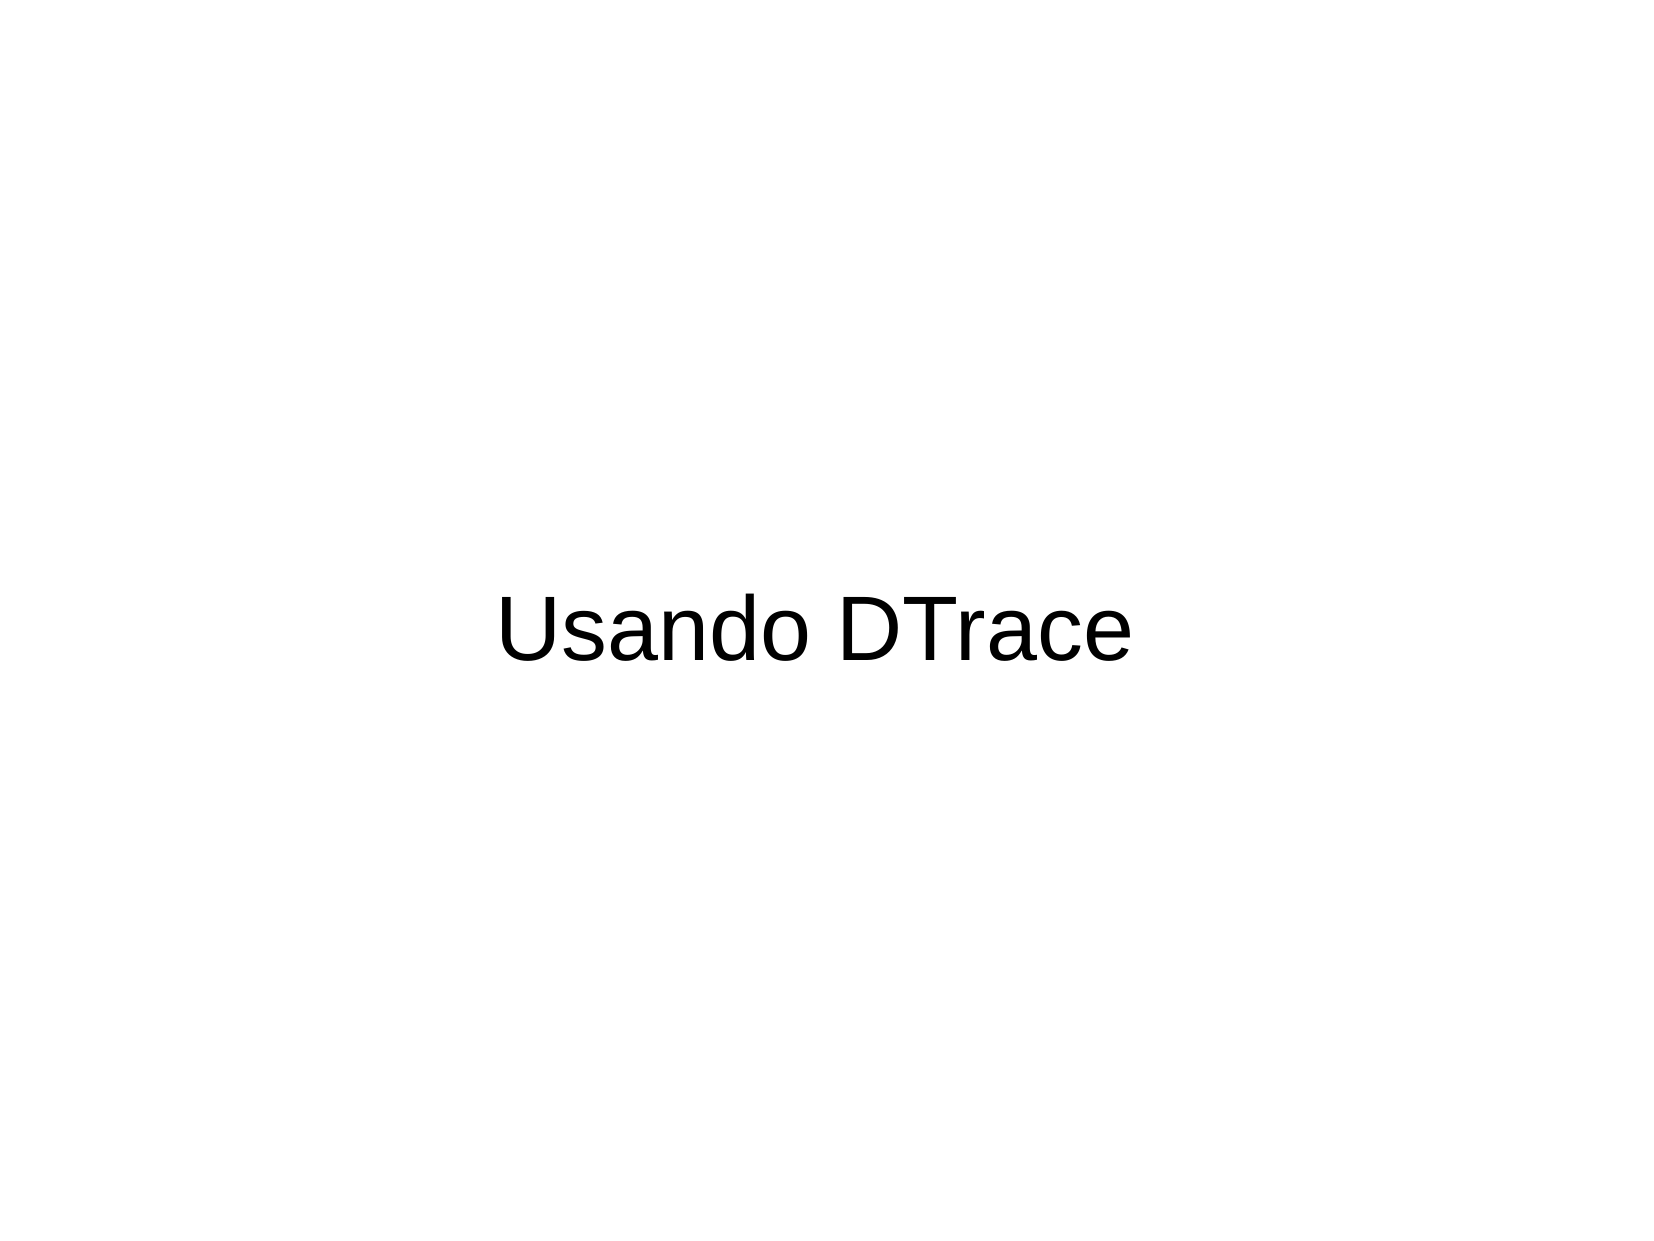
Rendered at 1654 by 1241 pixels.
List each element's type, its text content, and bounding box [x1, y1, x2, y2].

title Usando DTrace [70, 525, 1560, 733]
